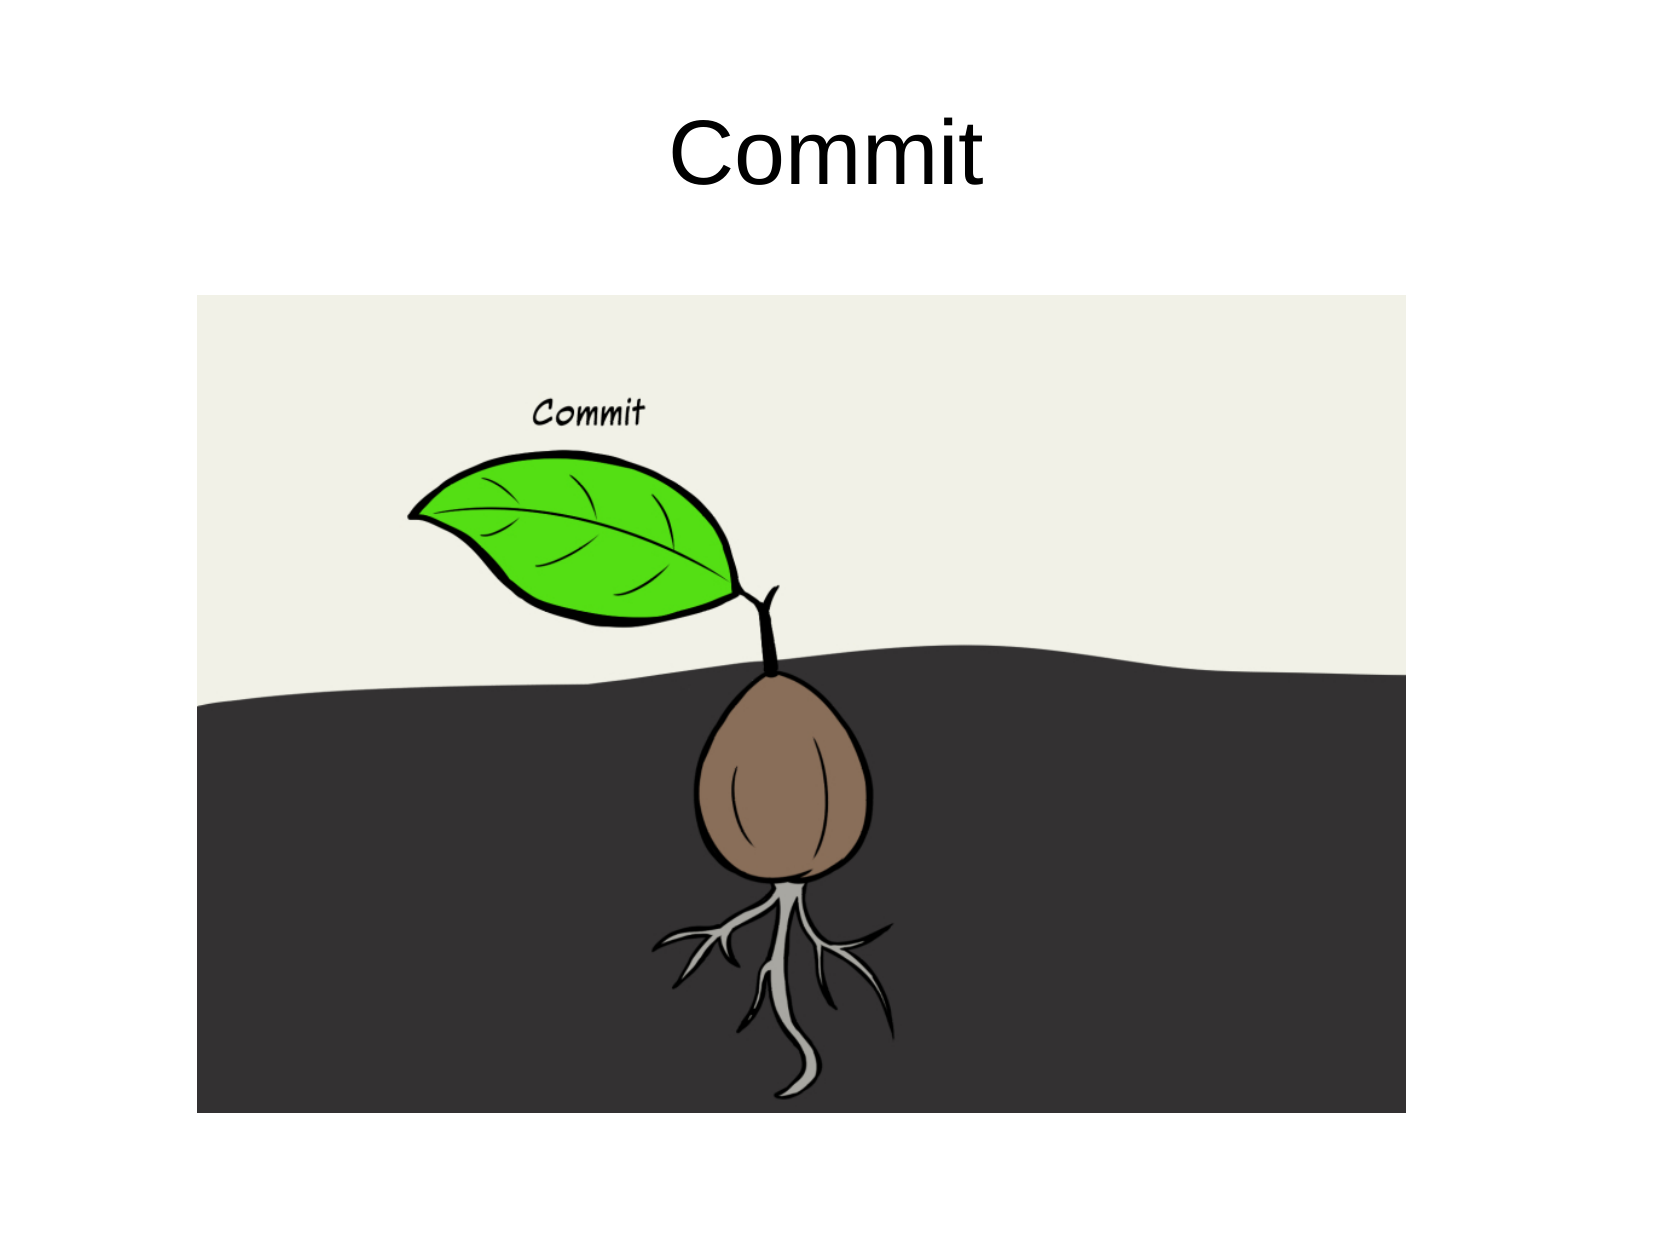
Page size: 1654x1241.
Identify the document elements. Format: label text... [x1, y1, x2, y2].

text_box Commit [82, 49, 1571, 257]
picture [197, 295, 1406, 1113]
